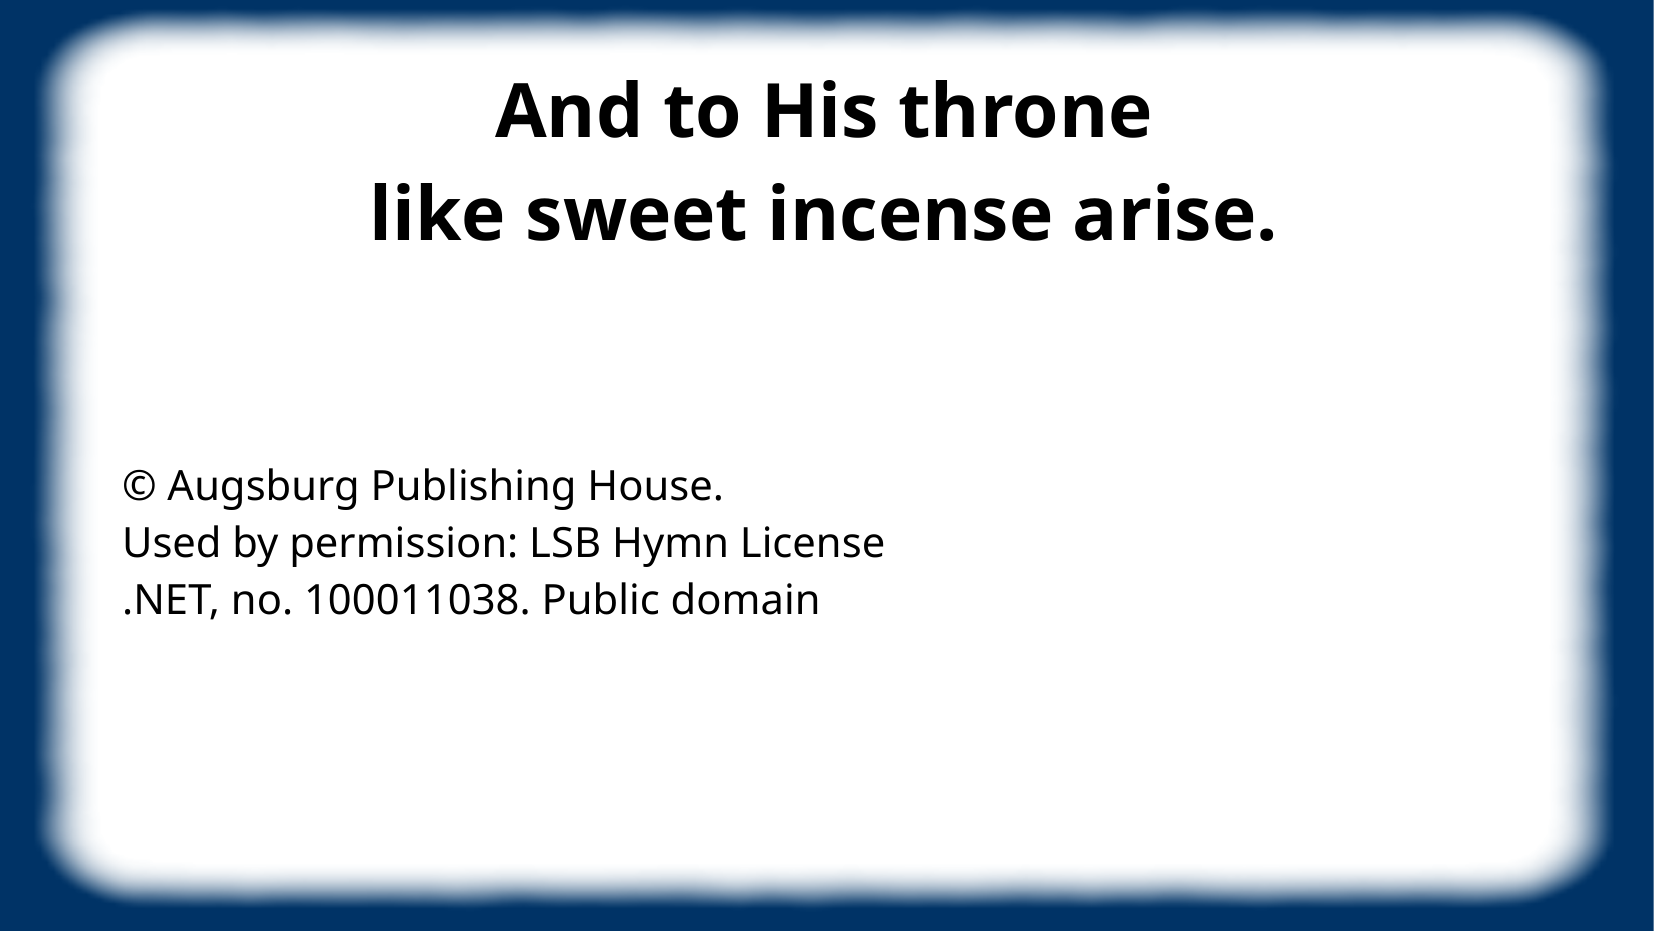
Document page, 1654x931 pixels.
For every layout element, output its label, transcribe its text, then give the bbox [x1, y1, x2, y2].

picture [0, 0, 1654, 931]
text_box And to His throne like sweet incense arise. © Augsburg Publishing House. Used by permission: LSB Hymn License .NET, no. 100011038. Public domain [88, 50, 1561, 676]
